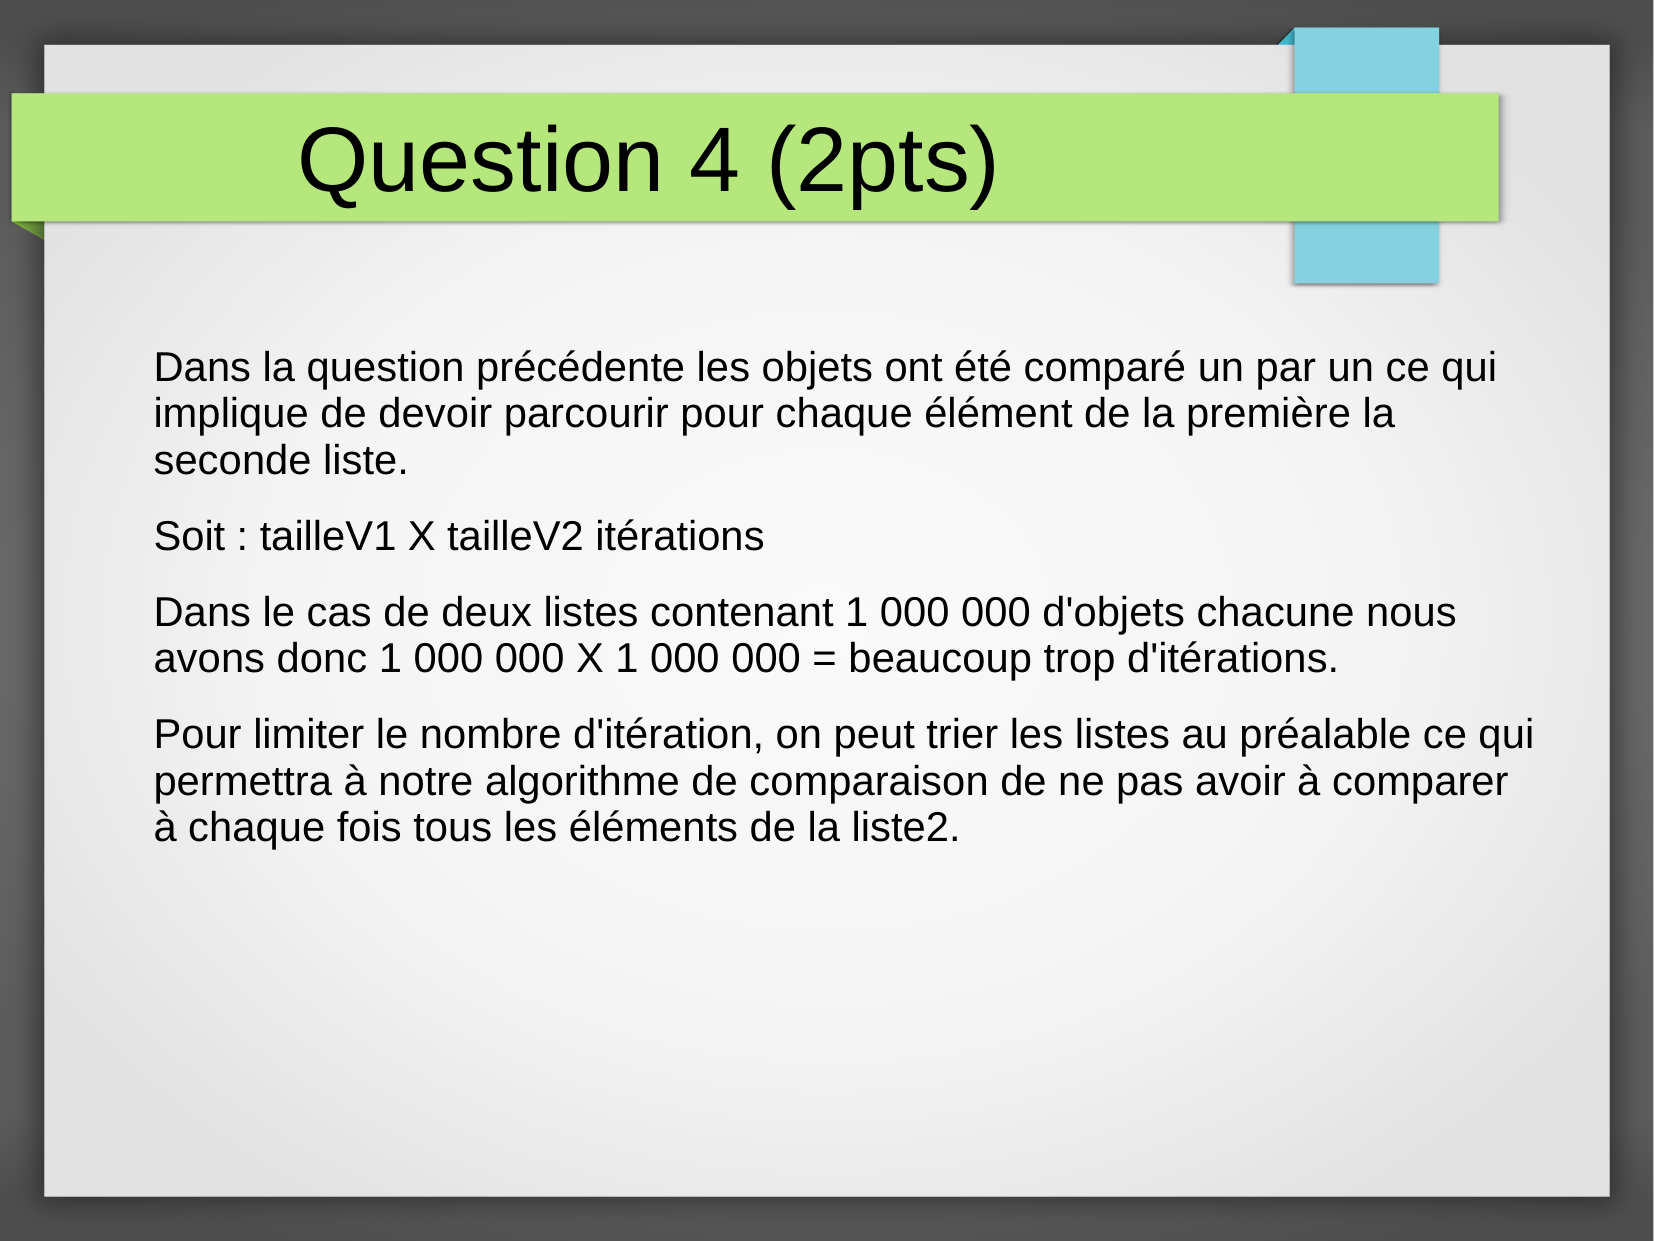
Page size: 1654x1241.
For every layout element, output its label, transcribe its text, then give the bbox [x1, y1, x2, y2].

title Question 4 (2pts) [70, 106, 1229, 213]
list Dans la question précédente les objets ont été comparé un par un ce qui implique de devoir parcourir pour chaque élément de la première la seconde liste. Soit : tailleV1 X tailleV2 itérations Dans le cas de deux listes contenant 1 000 000 d'objets chacune nous avons donc 1 000 000 X 1 000 000 = beaucoup trop d'itérations. Pour limiter le nombre d'itération, on peut trier les listes au préalable ce qui permettra à notre algorithme de comparaison de ne pas avoir à comparer à chaque fois tous les éléments de la liste2. [82, 343, 1538, 1063]
picture [0, 0, 1654, 1241]
